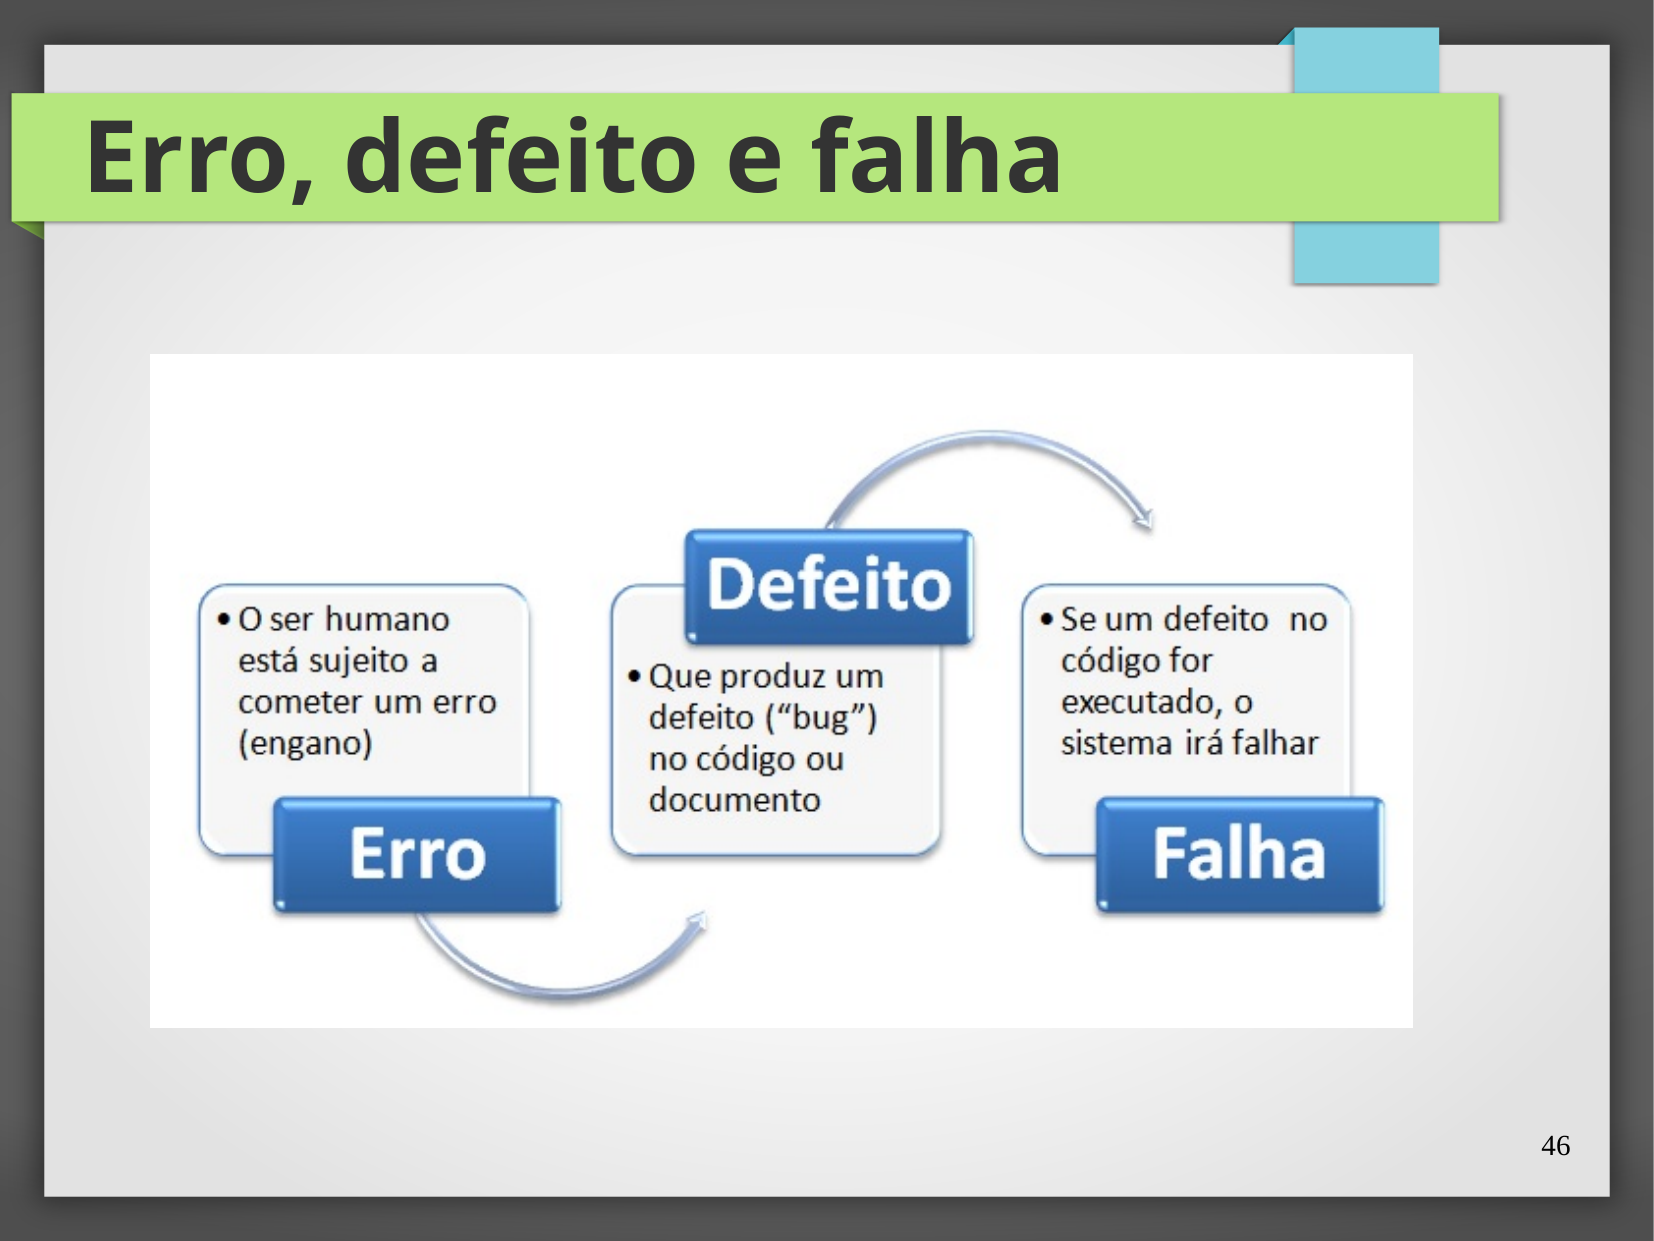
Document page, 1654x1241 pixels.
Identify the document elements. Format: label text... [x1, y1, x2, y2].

title Erro, defeito e falha [82, 94, 1264, 213]
picture [0, 0, 1654, 1241]
